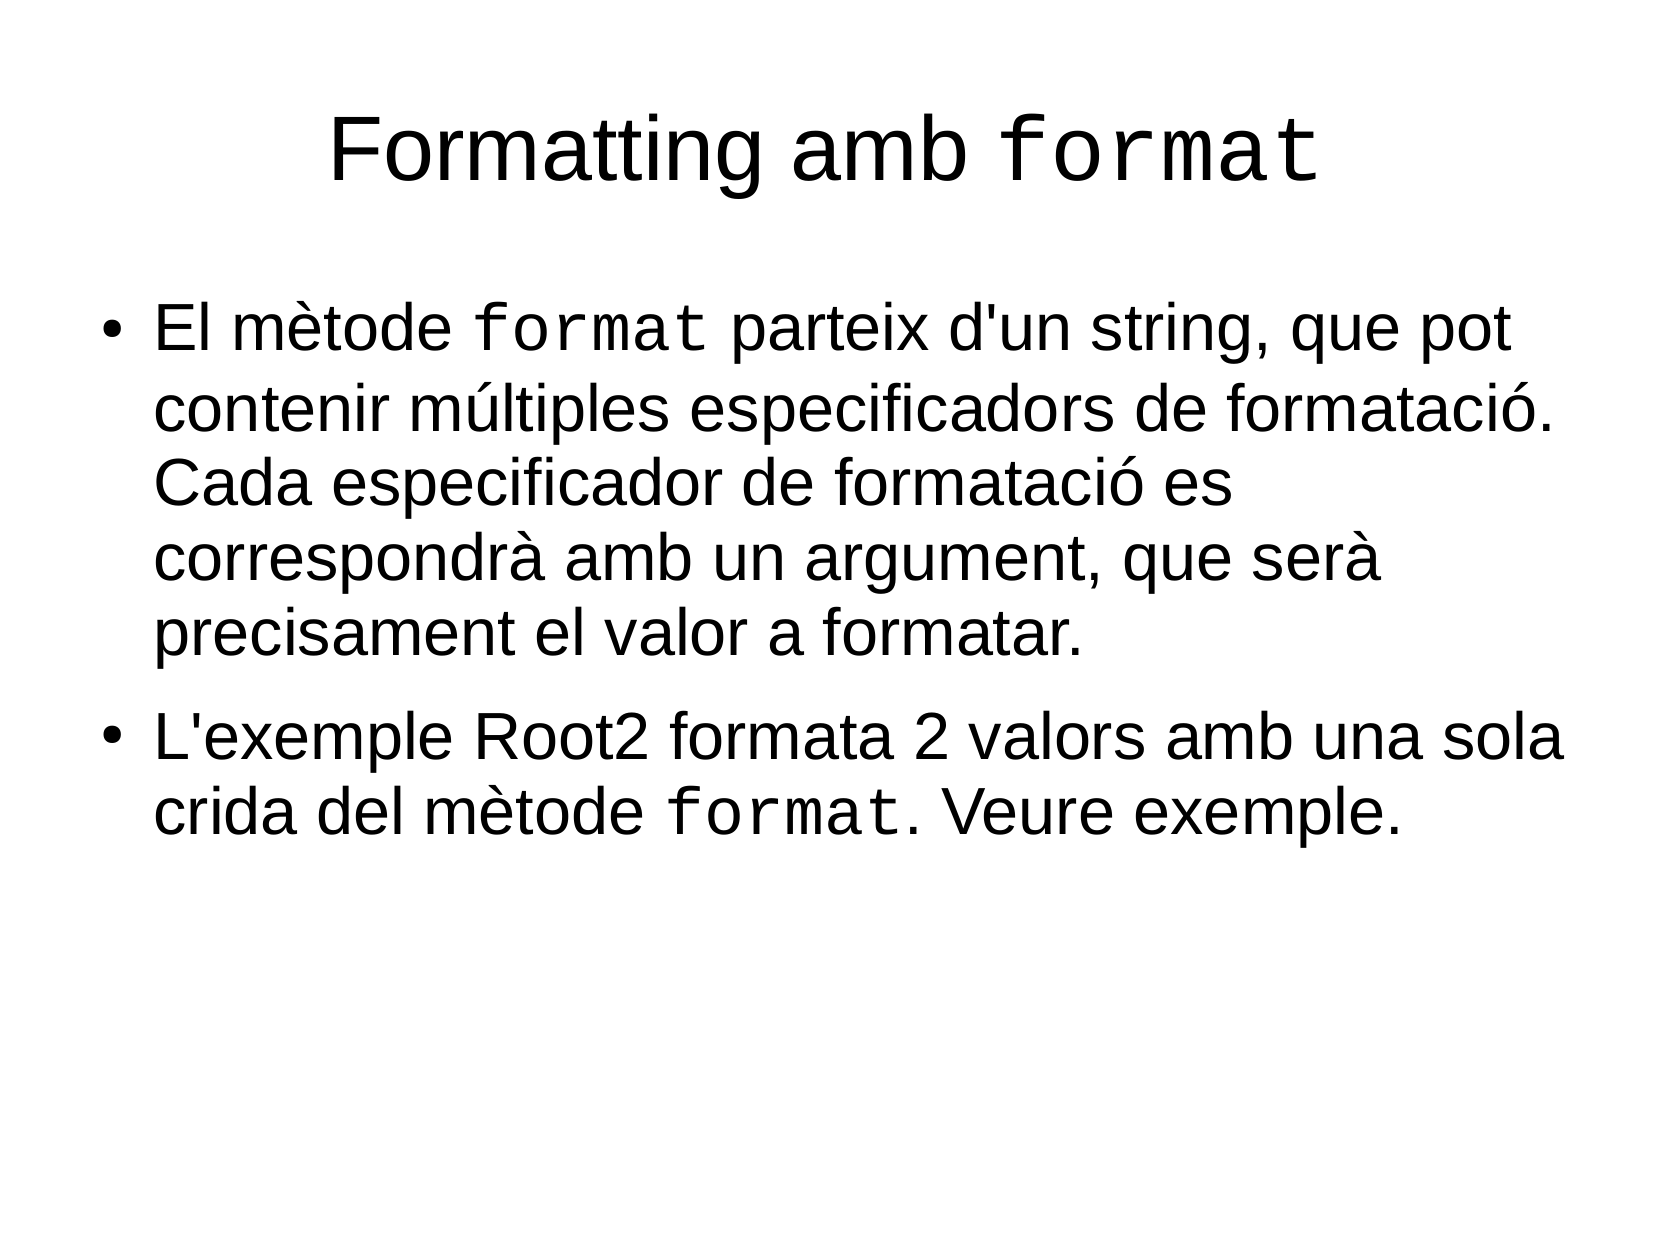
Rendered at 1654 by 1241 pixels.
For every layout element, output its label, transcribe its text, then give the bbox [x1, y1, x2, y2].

list El mètode format parteix d'un string, que pot contenir múltiples especificadors de formatació. Cada especificador de formatació es correspondrà amb un argument, que serà precisament el valor a formatar. L'exemple Root2 formata 2 valors amb una sola crida del mètode format. Veure exemple. [82, 290, 1571, 1010]
title Formatting amb format [82, 49, 1571, 257]
